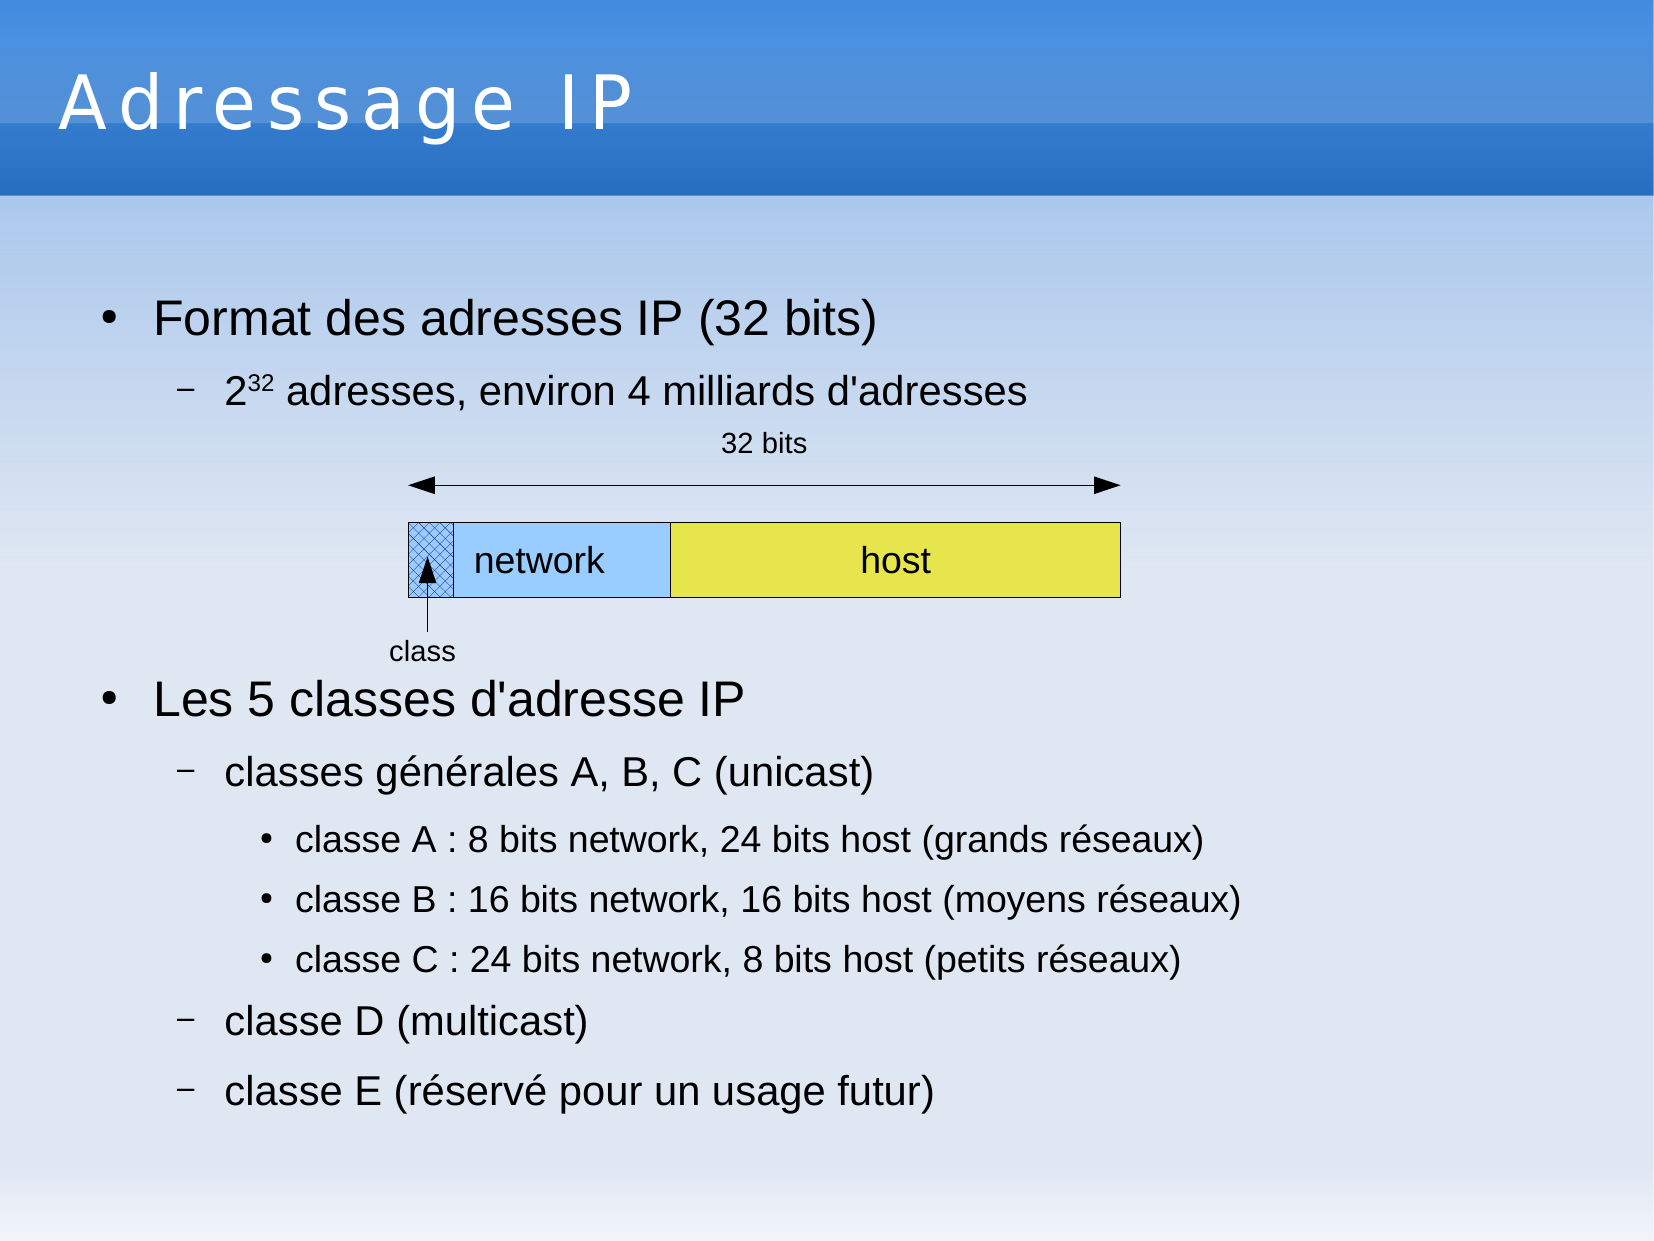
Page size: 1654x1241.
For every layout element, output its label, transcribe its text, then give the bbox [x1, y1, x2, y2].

text_box network [454, 522, 670, 598]
title Adressage IP [59, 29, 1270, 178]
picture [0, 0, 1654, 1241]
text_box host [670, 522, 1121, 598]
text_box class [374, 627, 472, 676]
list Format des adresses IP (32 bits) 232 adresses, environ 4 milliards d'adresses Les 5 classes d'adresse IP classes générales A, B, C (unicast) classe A : 8 bits network, 24 bits host (grands réseaux) classe B : 16 bits network, 16 bits host (moyens réseaux) classe C : 24 bits network, 8 bits host (petits réseaux) classe D (multicast) classe E (réservé pour un usage futur) [82, 290, 1571, 1120]
text_box [408, 522, 454, 598]
